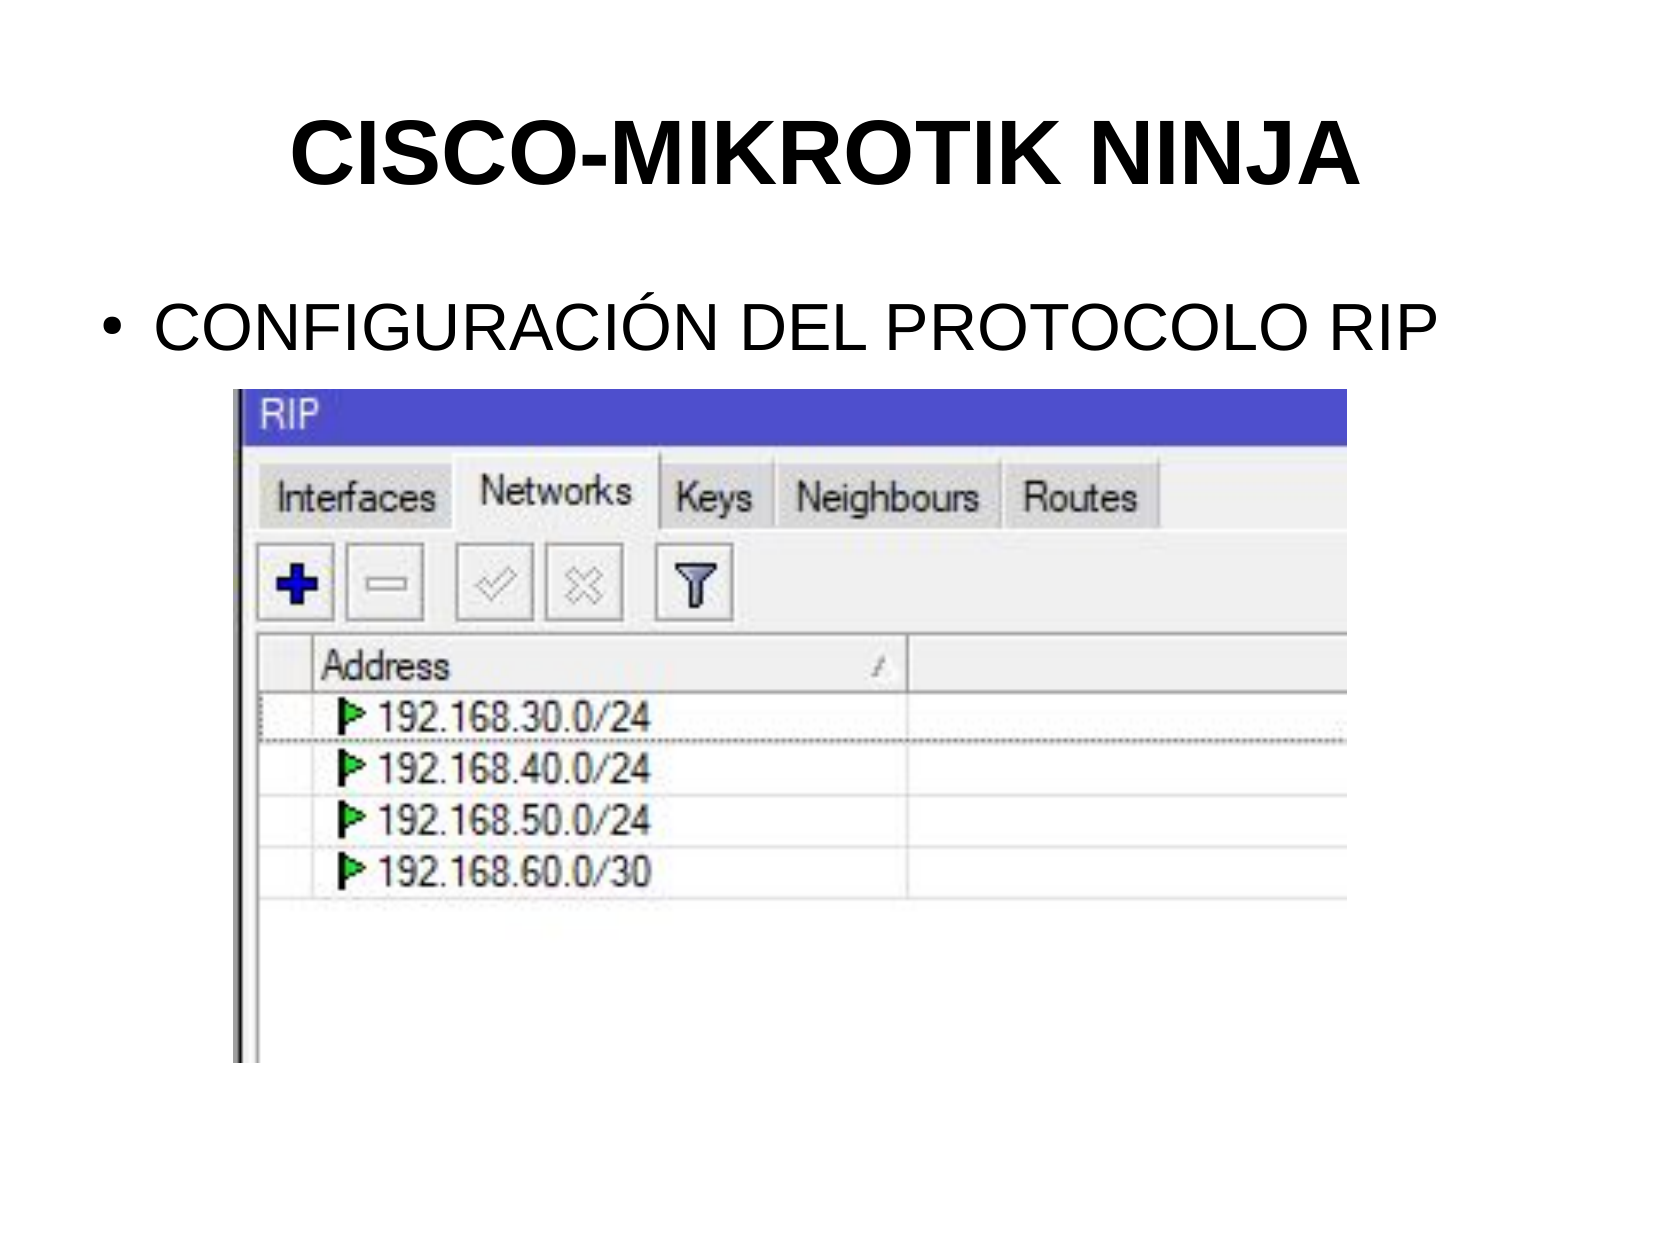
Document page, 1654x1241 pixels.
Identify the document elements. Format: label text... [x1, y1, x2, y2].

picture [233, 389, 1347, 1063]
title CISCO-MIKROTIK NINJA [82, 49, 1571, 257]
list CONFIGURACIÓN DEL PROTOCOLO RIP [82, 290, 1571, 1010]
